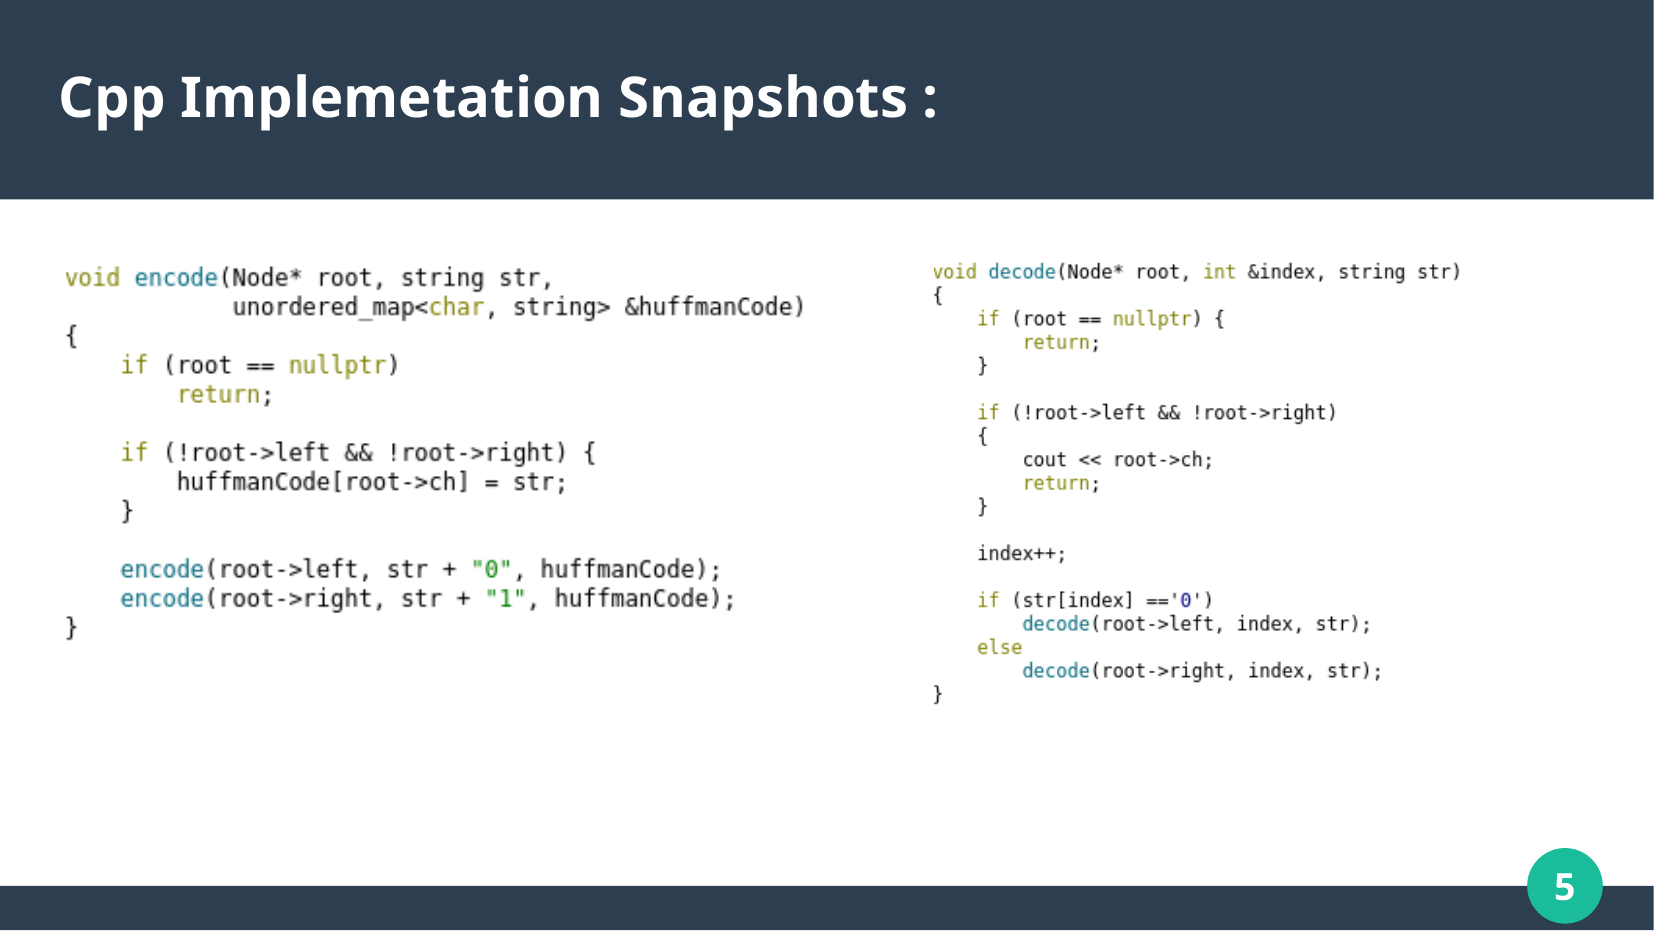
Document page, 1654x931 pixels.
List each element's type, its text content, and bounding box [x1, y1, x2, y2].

title Cpp Implemetation Snapshots : [59, 37, 1595, 156]
picture [65, 265, 814, 650]
picture [934, 260, 1506, 709]
